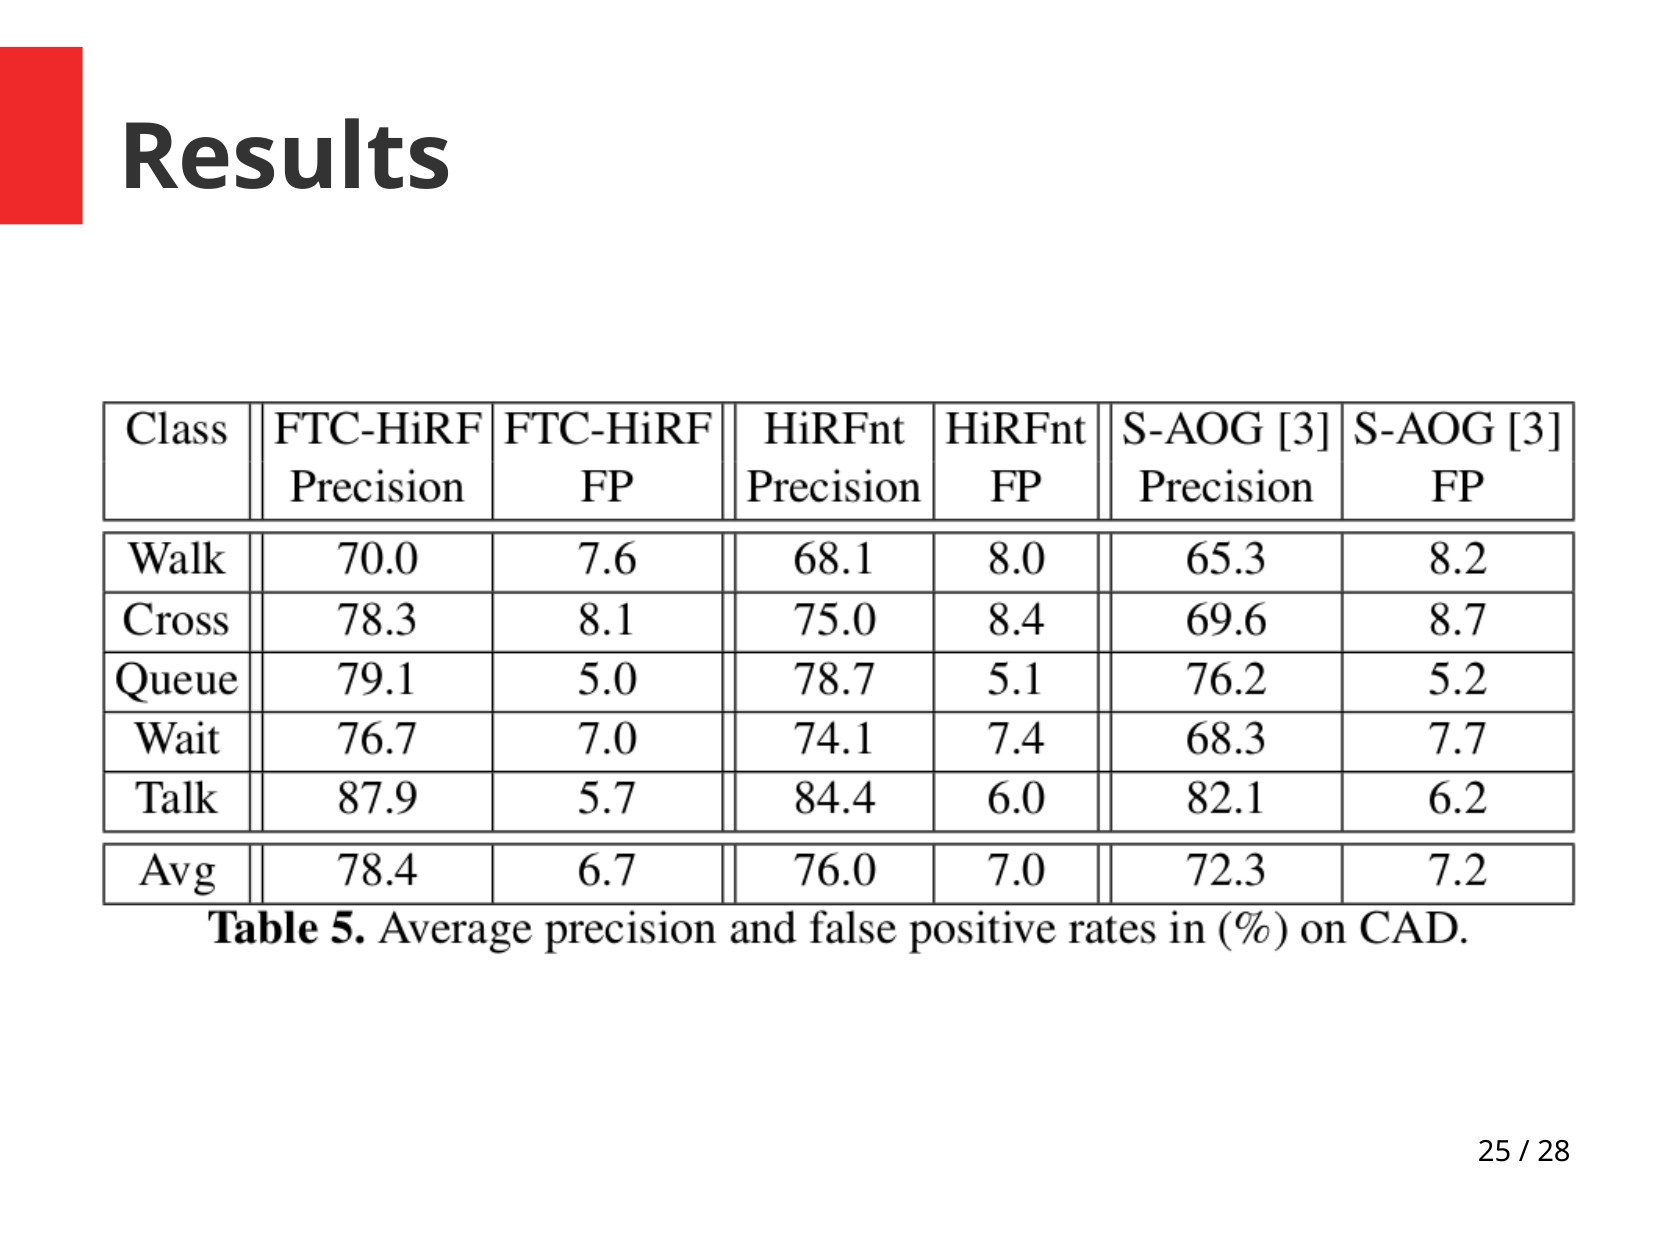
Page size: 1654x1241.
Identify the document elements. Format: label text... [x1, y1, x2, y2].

title Results [118, 49, 1571, 257]
picture [90, 386, 1588, 976]
